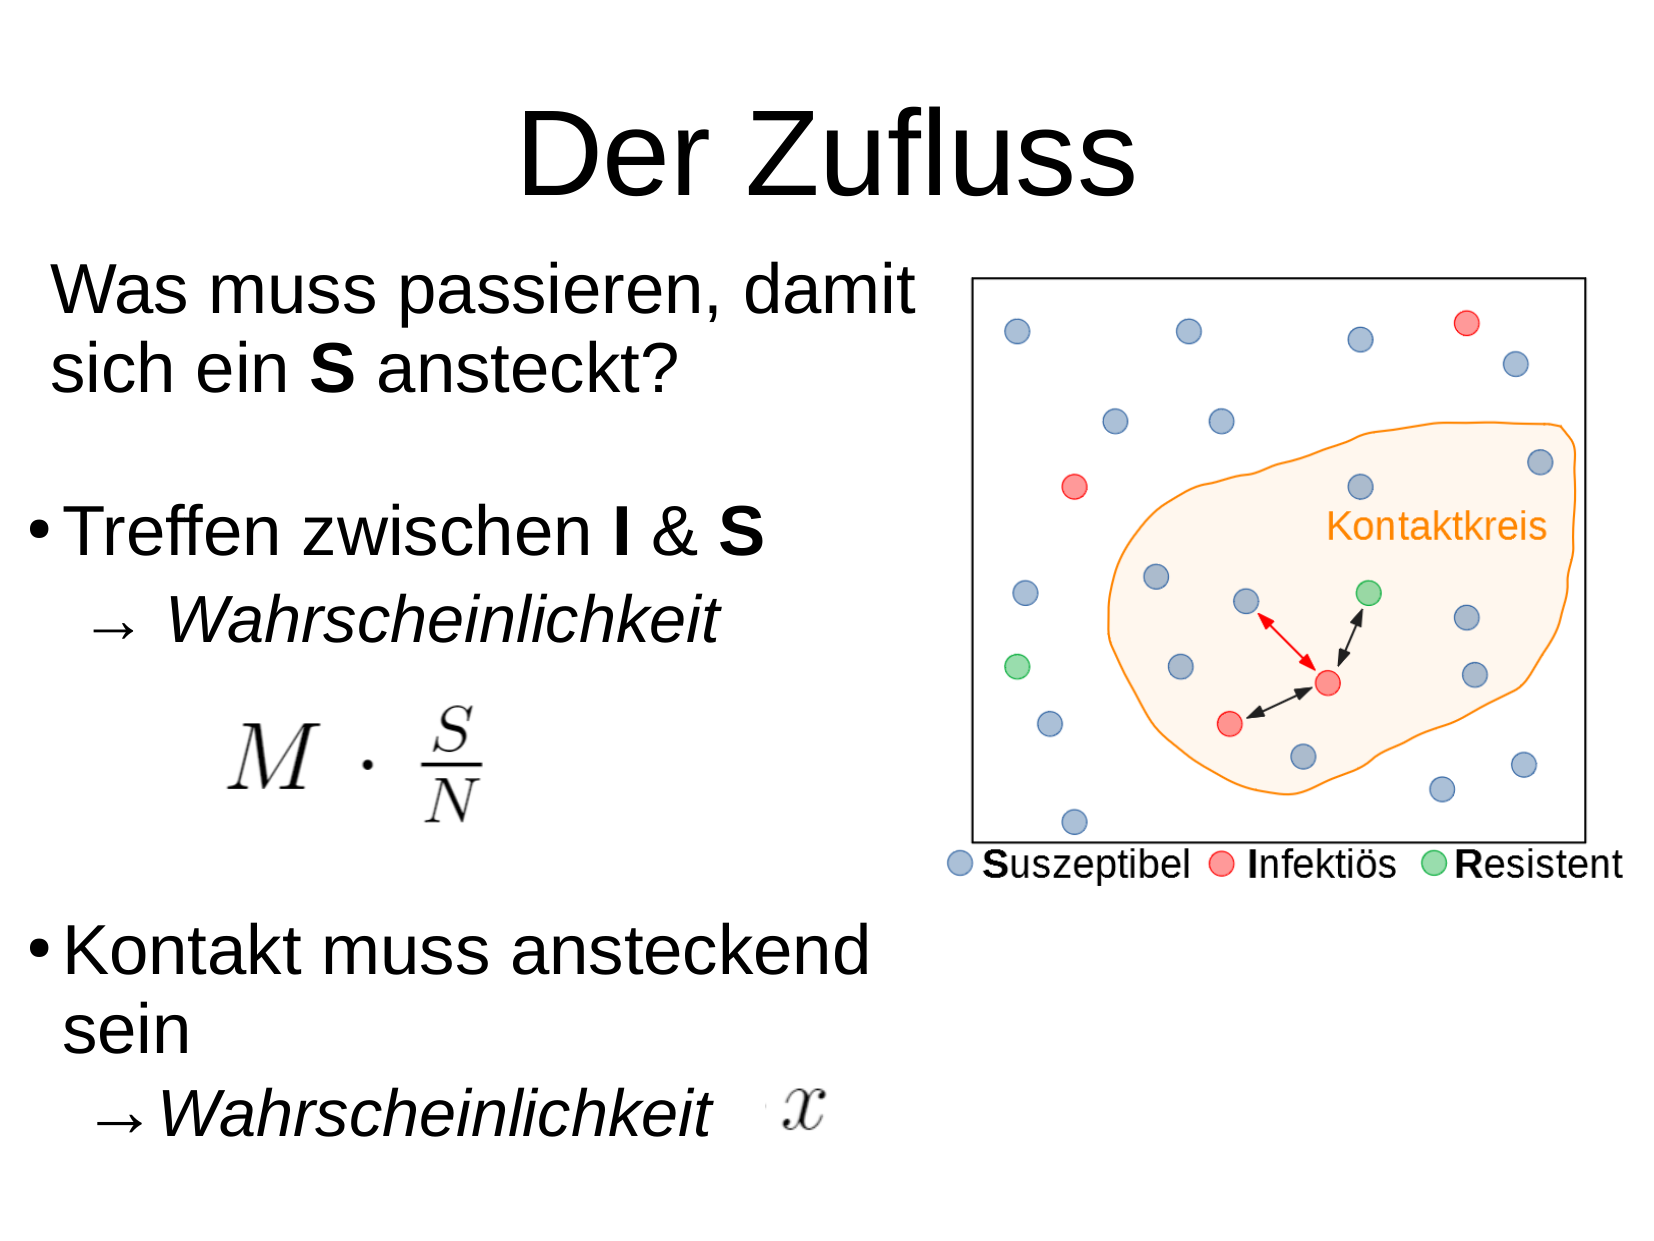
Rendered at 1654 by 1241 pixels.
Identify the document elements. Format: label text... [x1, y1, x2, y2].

picture [203, 677, 508, 851]
text_box Was muss passieren, damit sich ein S ansteckt? [35, 242, 957, 426]
text_box Treffen zwischen I & S → Wahrscheinlichkeit Kontakt muss ansteckend sein →Wahrscheinlichkeit [11, 484, 957, 1160]
picture [765, 1062, 839, 1146]
title Der Zufluss [82, 49, 1571, 257]
picture [933, 271, 1630, 888]
